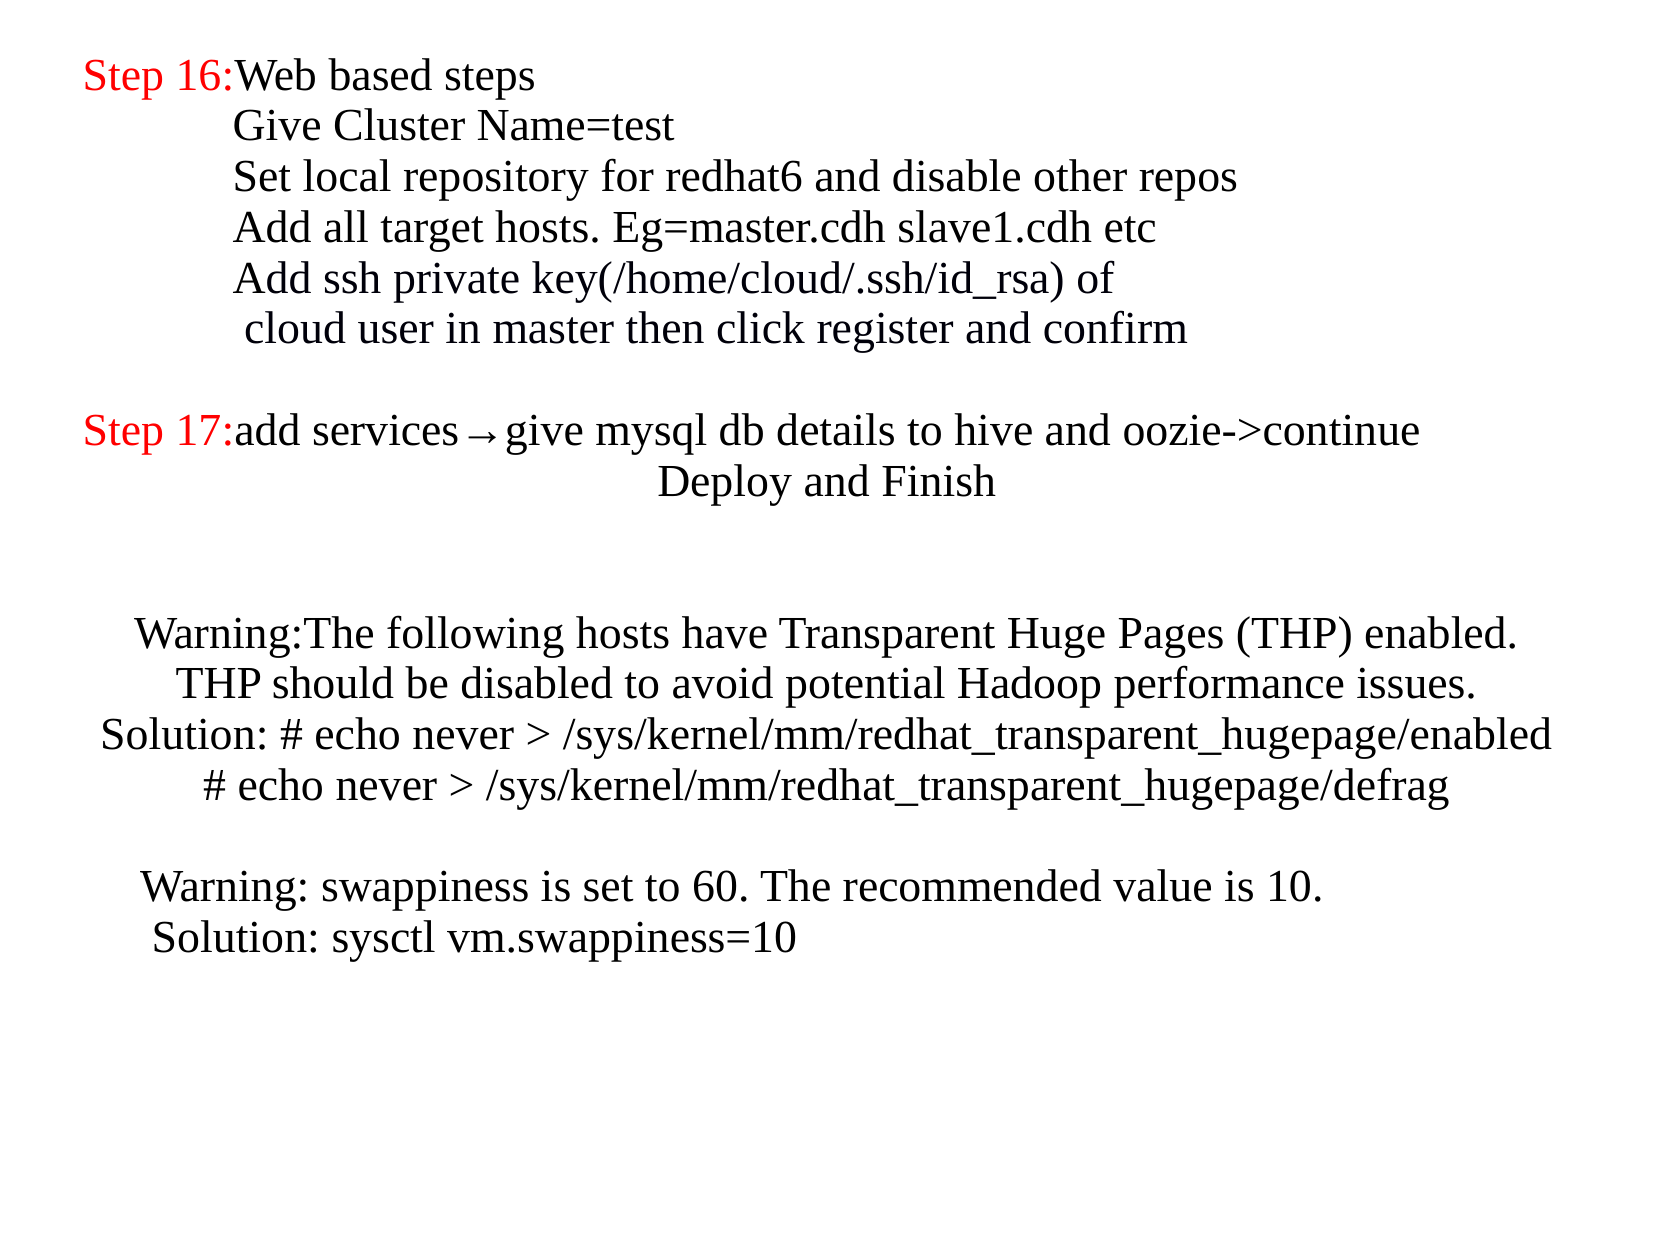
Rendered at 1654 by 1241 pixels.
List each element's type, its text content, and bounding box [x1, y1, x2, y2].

subtitle Step 16:Web based steps Give Cluster Name=test Set local repository for redhat6 and disable other repos Add all target hosts. Eg=master.cdh slave1.cdh etc Add ssh private key(/home/cloud/.ssh/id_rsa) of cloud user in master then click register and confirm Step 17:add services→give mysql db details to hive and oozie->continue Deploy and Finish Warning:The following hosts have Transparent Huge Pages (THP) enabled. THP should be disabled to avoid potential Hadoop performance issues. Solution: # echo never > /sys/kernel/mm/redhat_transparent_hugepage/enabled # echo never > /sys/kernel/mm/redhat_transparent_hugepage/defrag Warning: swappiness is set to 60. The recommended value is 10. Solution: sysctl vm.swappiness=10 [82, 49, 1571, 1121]
